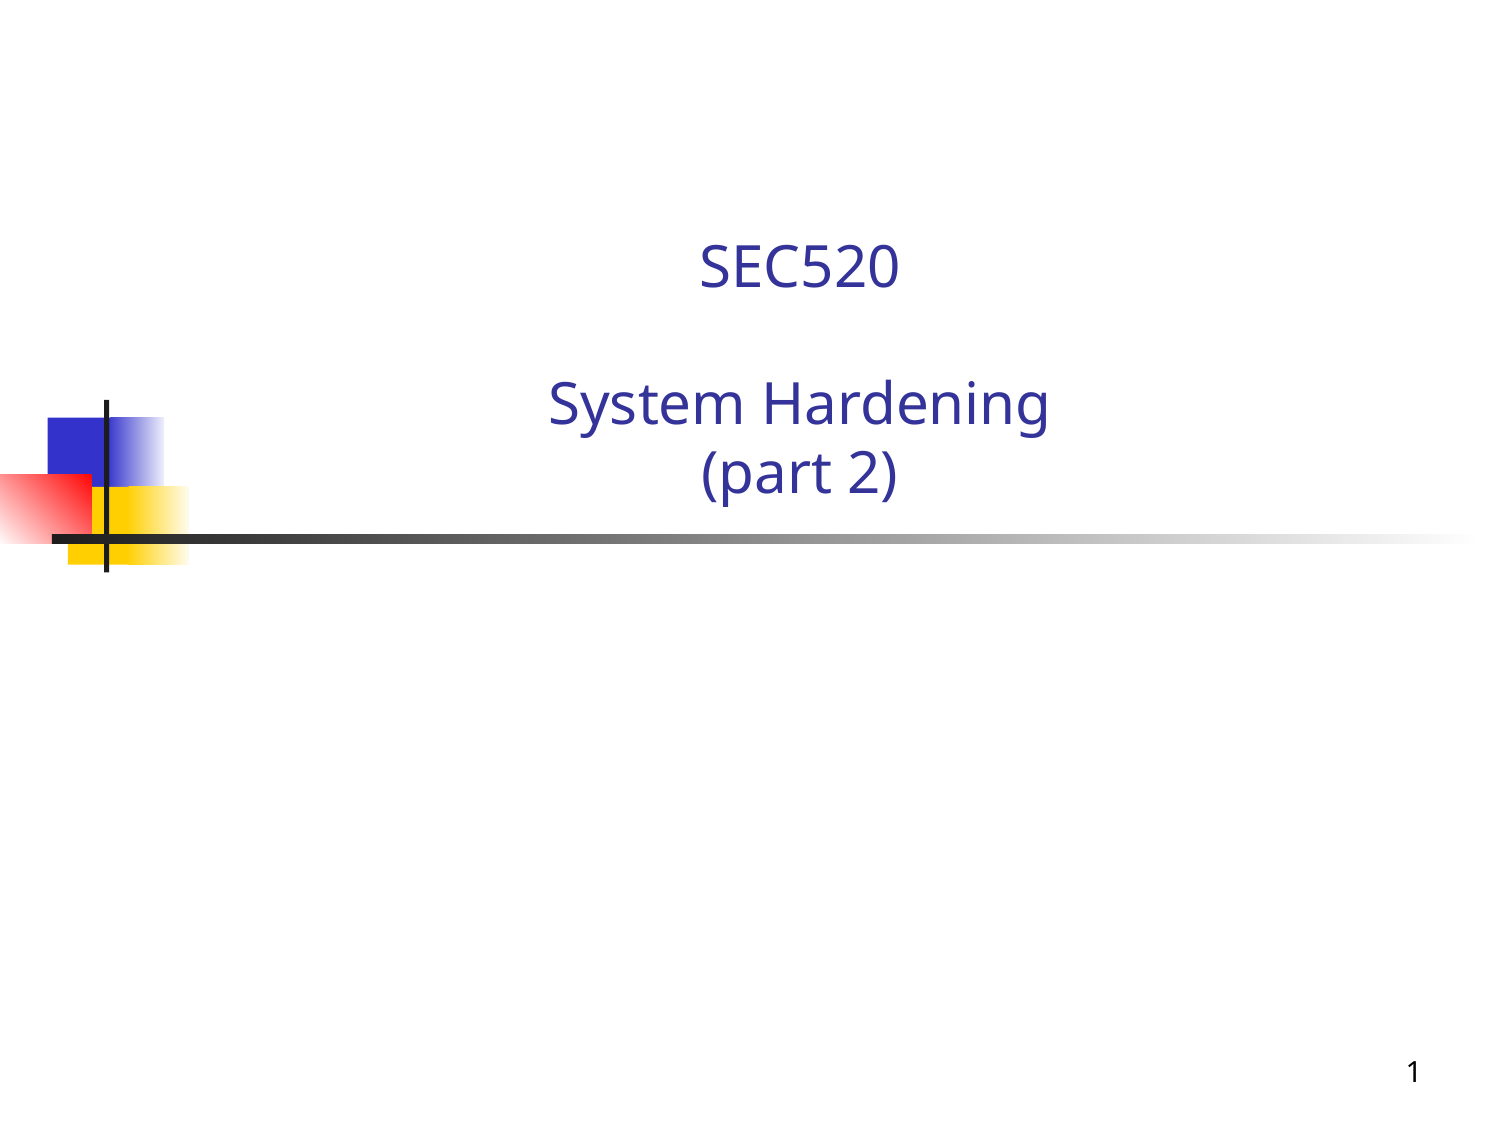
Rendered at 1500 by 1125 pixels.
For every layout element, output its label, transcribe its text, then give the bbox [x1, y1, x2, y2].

title SEC520 System Hardening (part 2) [162, 223, 1438, 515]
